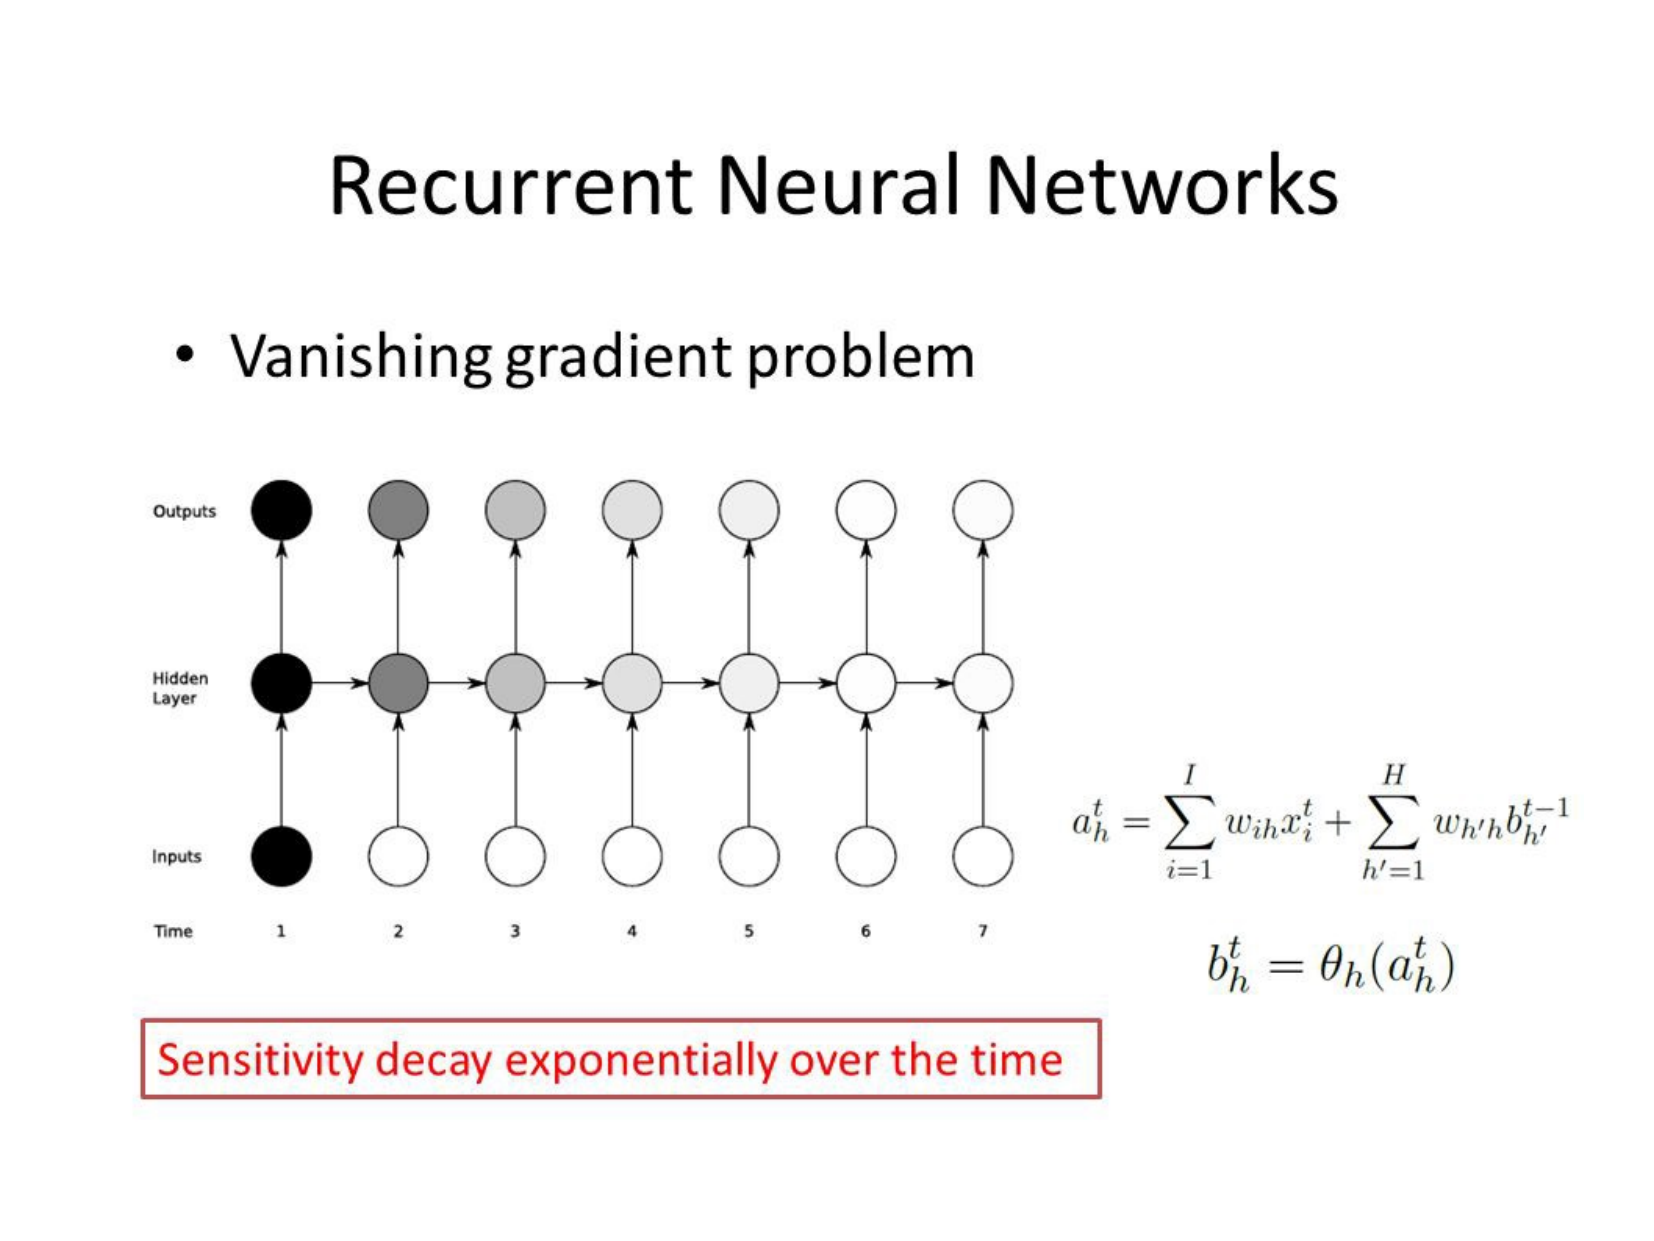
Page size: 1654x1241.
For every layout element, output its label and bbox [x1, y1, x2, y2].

picture [83, 44, 1584, 1170]
